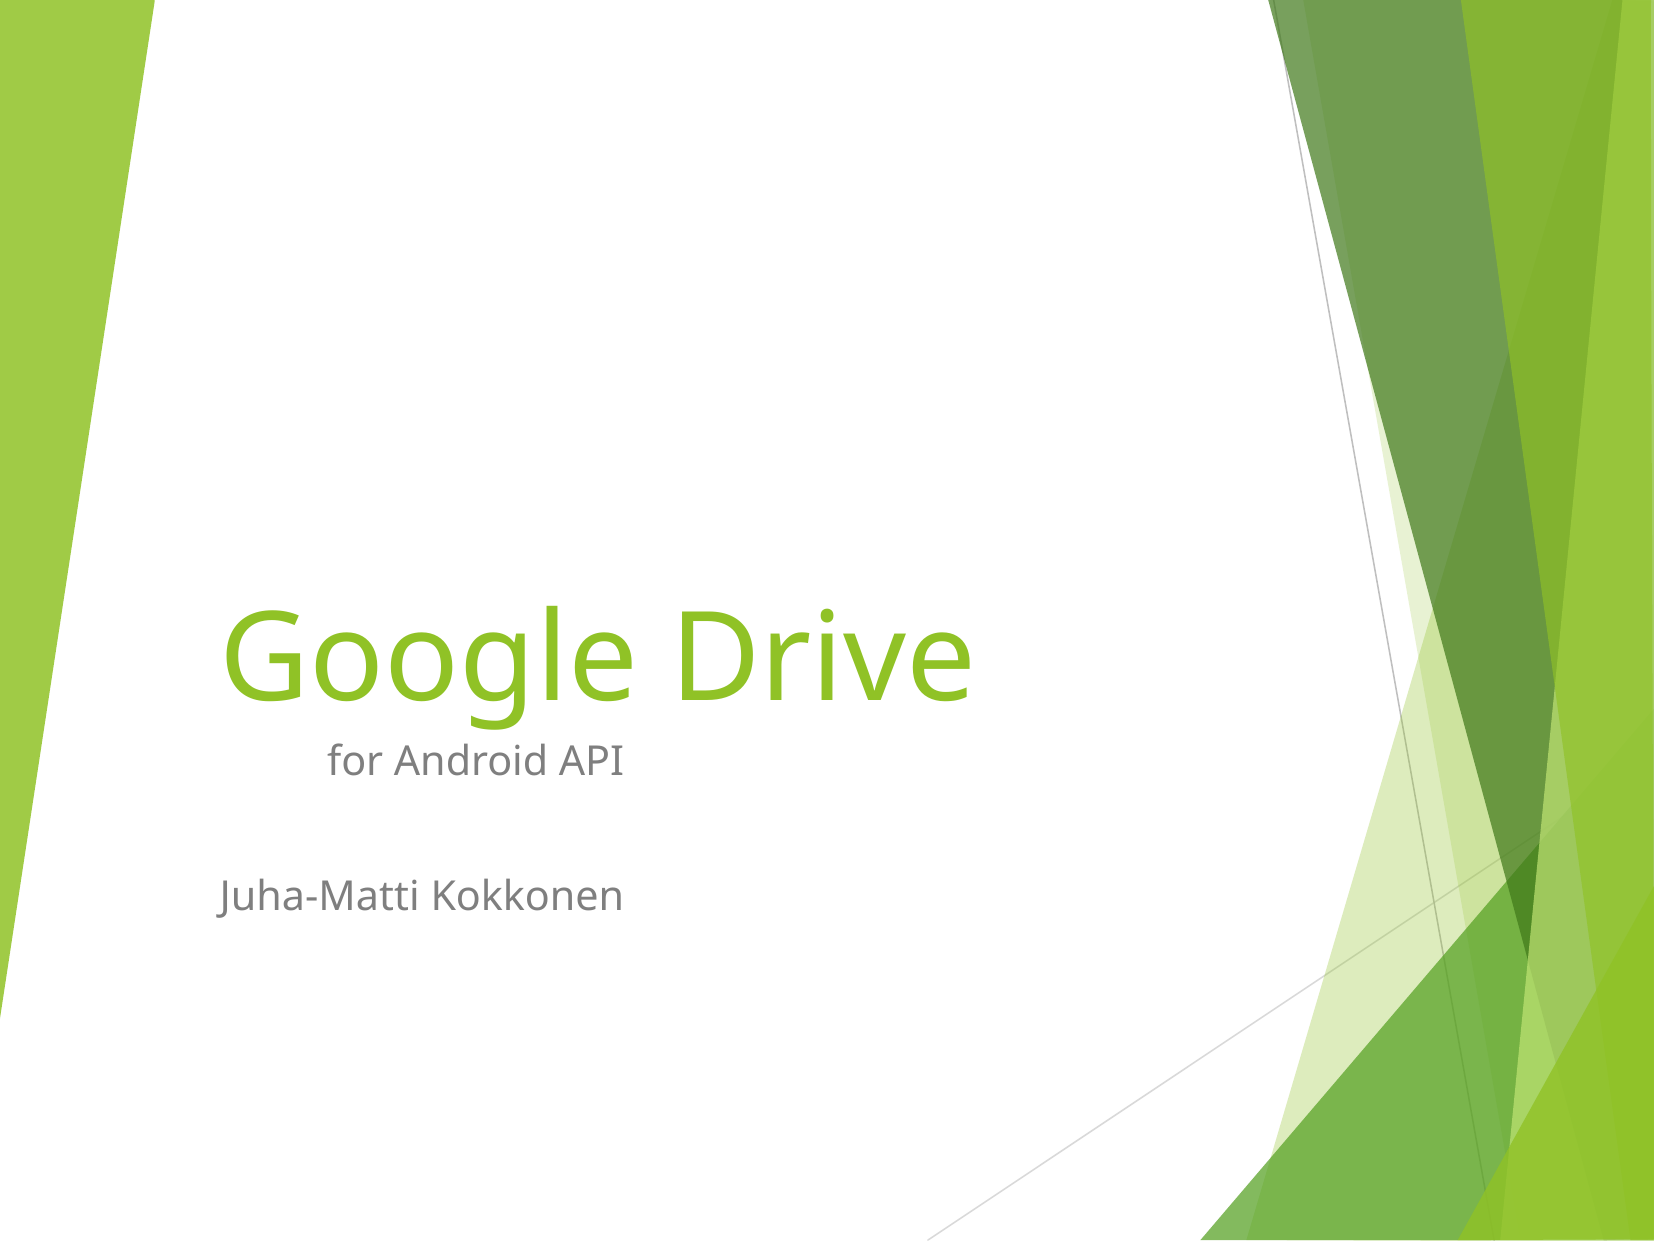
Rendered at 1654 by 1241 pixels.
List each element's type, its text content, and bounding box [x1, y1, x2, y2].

title Google Drive [204, 434, 1259, 732]
subtitle for Android API Juha-Matti Kokkonen [204, 732, 1259, 931]
